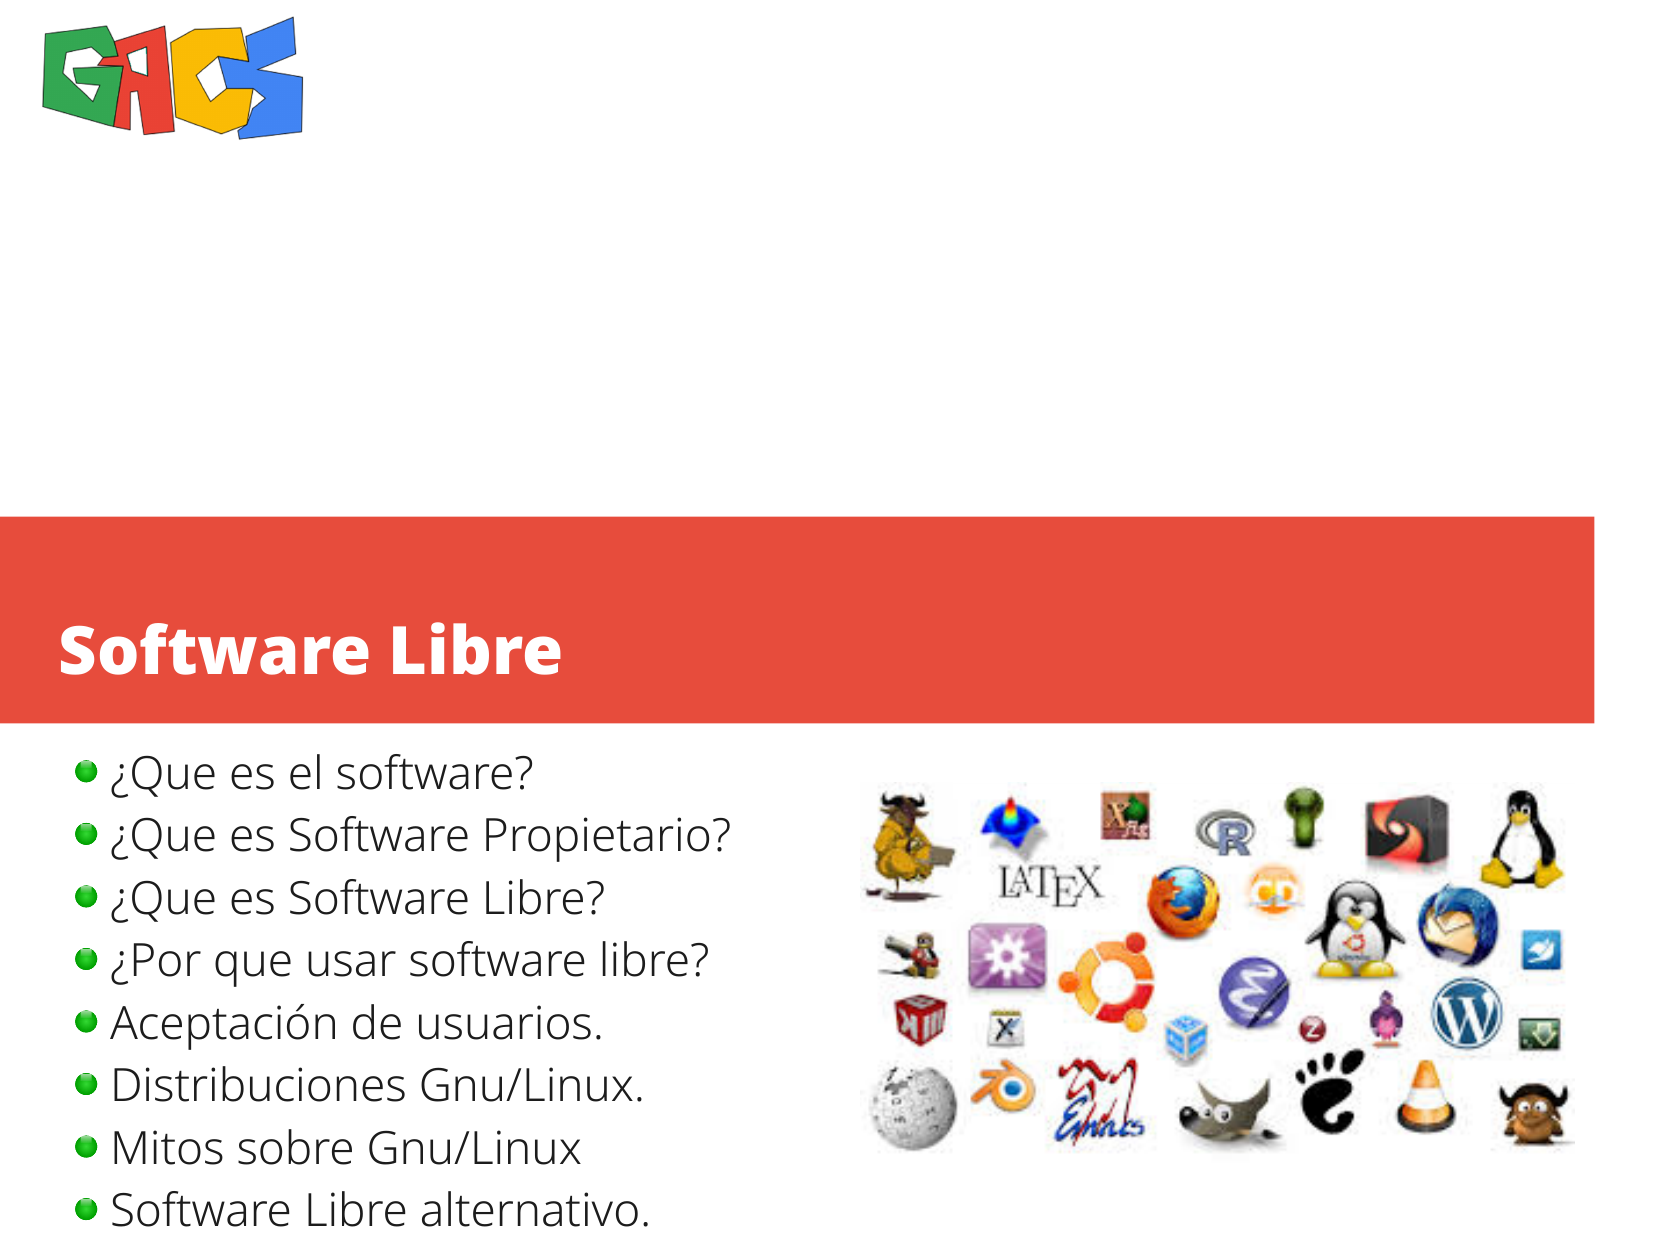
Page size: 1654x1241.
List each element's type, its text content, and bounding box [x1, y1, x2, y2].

subtitle ¿Que es el software? ¿Que es Software Propietario? ¿Que es Software Libre? ¿Por que usar software libre? Aceptación de usuarios. Distribuciones Gnu/Linux. Mitos sobre Gnu/Linux Software Libre alternativo. [74, 740, 1581, 1207]
picture [31, 13, 315, 144]
picture [860, 782, 1575, 1163]
title Software Libre [59, 546, 1595, 694]
